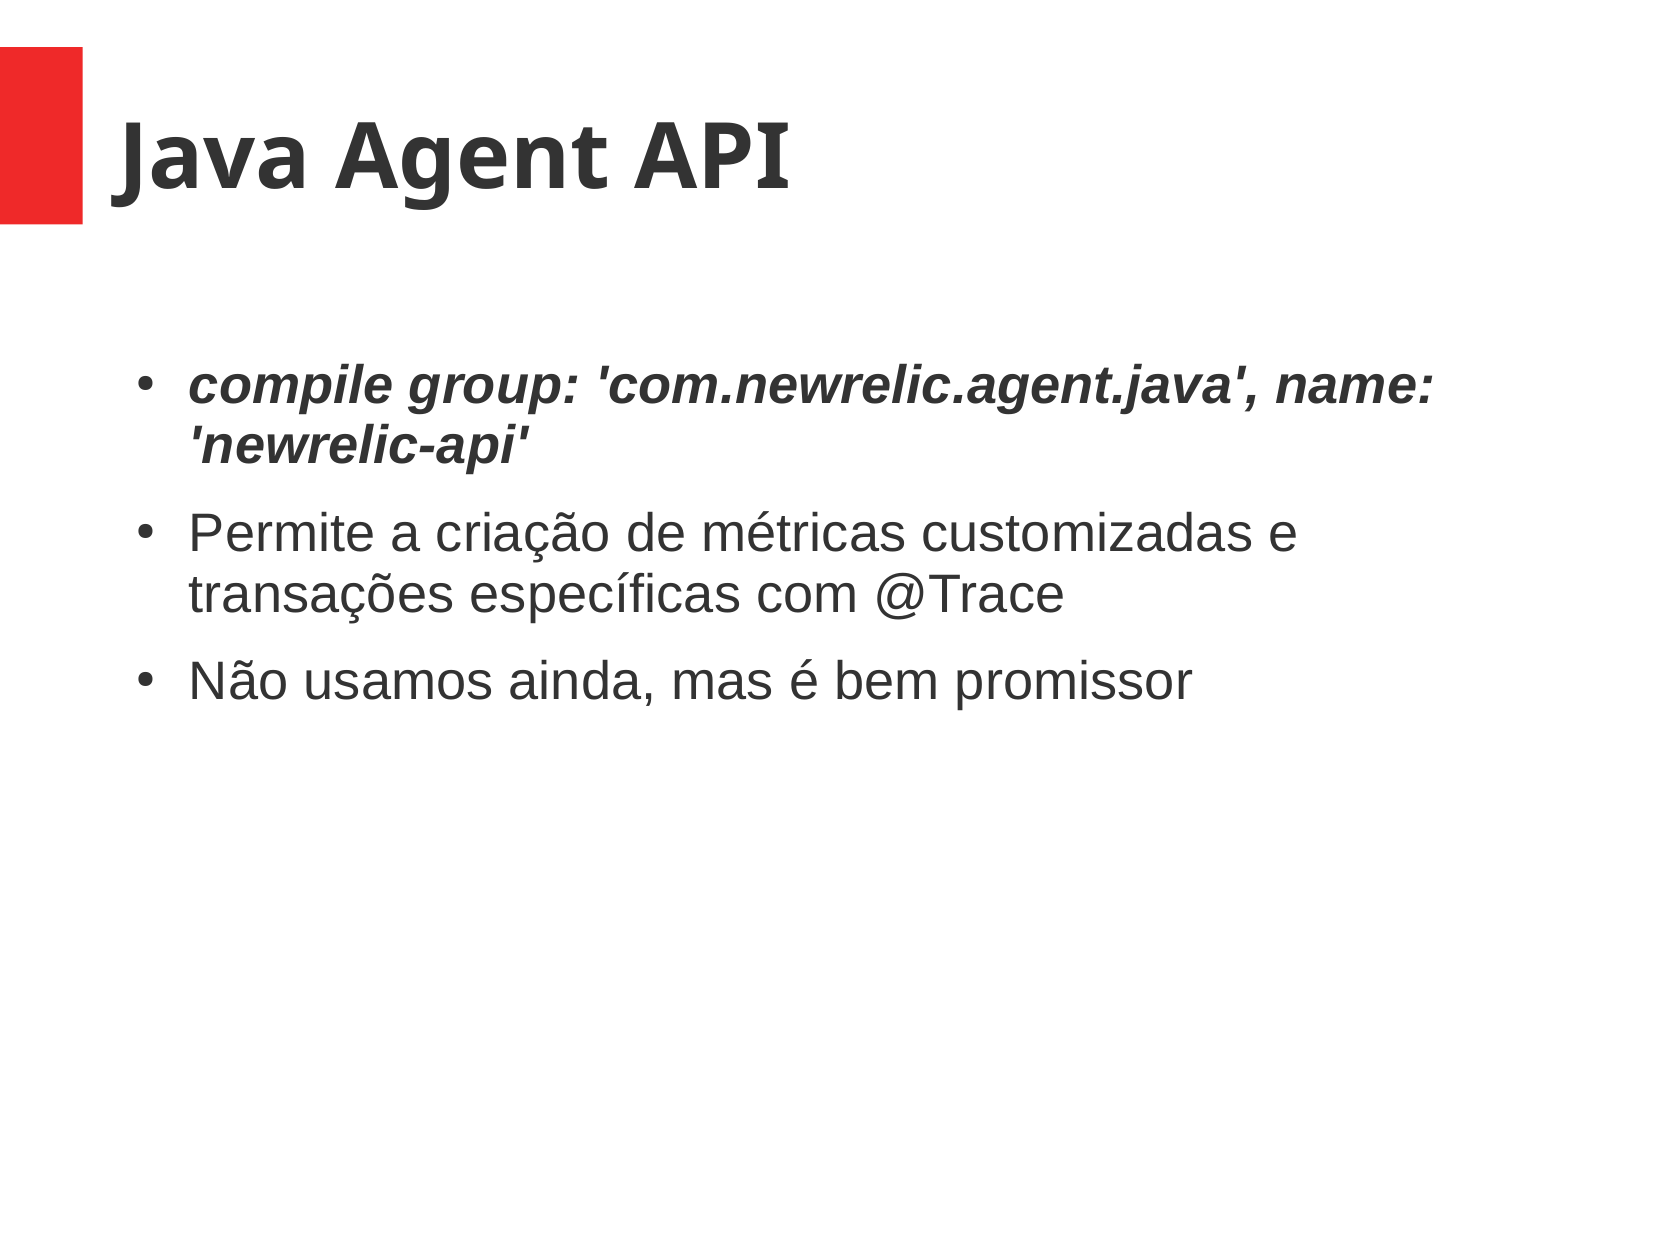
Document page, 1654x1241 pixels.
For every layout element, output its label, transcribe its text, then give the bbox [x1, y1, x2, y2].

list compile group: 'com.newrelic.agent.java', name: 'newrelic-api' Permite a criação de métricas customizadas e transações específicas com @Trace Não usamos ainda, mas é bem promissor [118, 354, 1536, 1074]
title Java Agent API [118, 49, 1571, 257]
